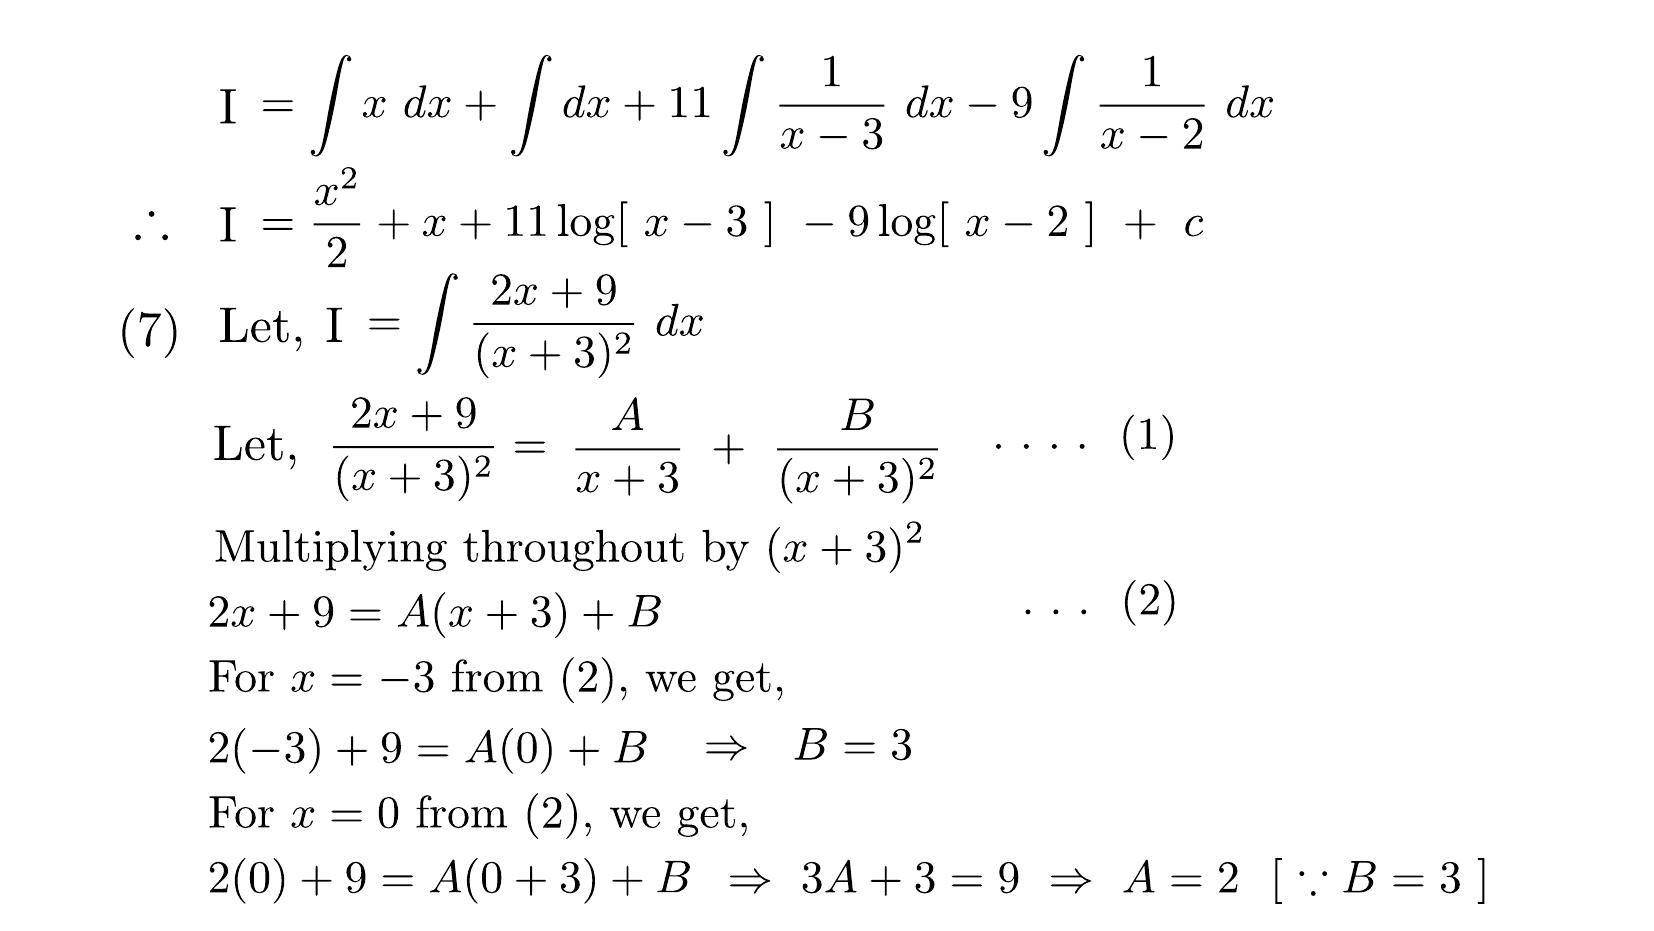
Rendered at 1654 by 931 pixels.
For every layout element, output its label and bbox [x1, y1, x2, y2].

text_box [209, 793, 747, 839]
text_box [262, 167, 1204, 268]
text_box [729, 858, 1485, 904]
text_box [220, 89, 236, 124]
text_box [209, 728, 647, 774]
text_box [326, 307, 342, 342]
text_box [214, 425, 296, 470]
text_box [333, 397, 546, 502]
text_box [148, 211, 155, 217]
text_box [209, 592, 661, 638]
text_box [262, 54, 1274, 157]
text_box [368, 273, 703, 379]
title [47, 36, 1607, 898]
text_box [220, 207, 236, 242]
text_box [209, 857, 690, 904]
text_box [215, 521, 922, 573]
text_box [994, 414, 1173, 461]
text_box [575, 397, 938, 504]
text_box [220, 307, 302, 352]
text_box [705, 728, 912, 761]
text_box [1023, 579, 1175, 626]
text_box [135, 219, 169, 244]
text_box [120, 308, 177, 359]
text_box [209, 657, 783, 703]
